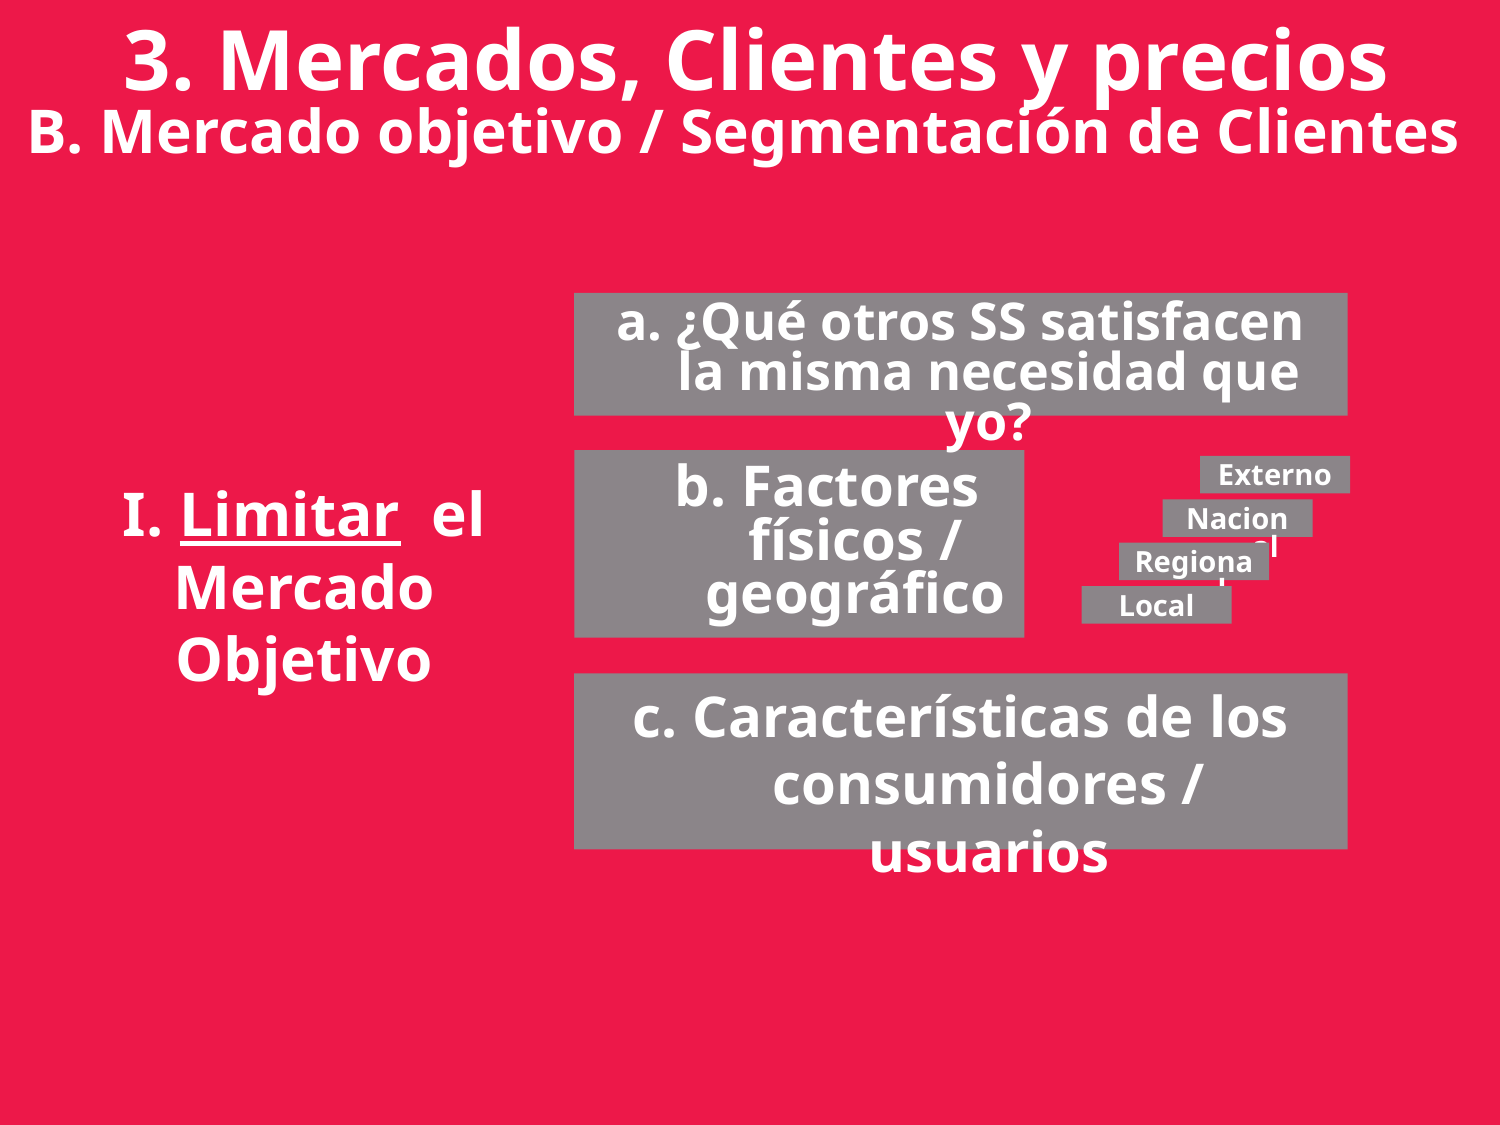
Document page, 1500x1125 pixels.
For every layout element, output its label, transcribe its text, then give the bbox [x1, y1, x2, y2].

text_box Regional [1119, 542, 1270, 581]
title 3. Mercados, Clientes y precios [82, 0, 1433, 70]
text_box c. Características de los consumidores / usuarios [574, 673, 1348, 850]
text_box Externo [1200, 455, 1351, 494]
text_box a. ¿Qué otros SS satisfacen la misma necesidad que yo? [574, 292, 1348, 416]
list b. Factores físicos / geográfico [574, 450, 1025, 638]
text_box I. Limitar el Mercado Objetivo [35, 468, 575, 668]
text_box Nacional [1162, 499, 1313, 537]
text_box Local [1081, 586, 1232, 624]
text_box B. Mercado objetivo / Segmentación de Clientes [11, 70, 1477, 188]
